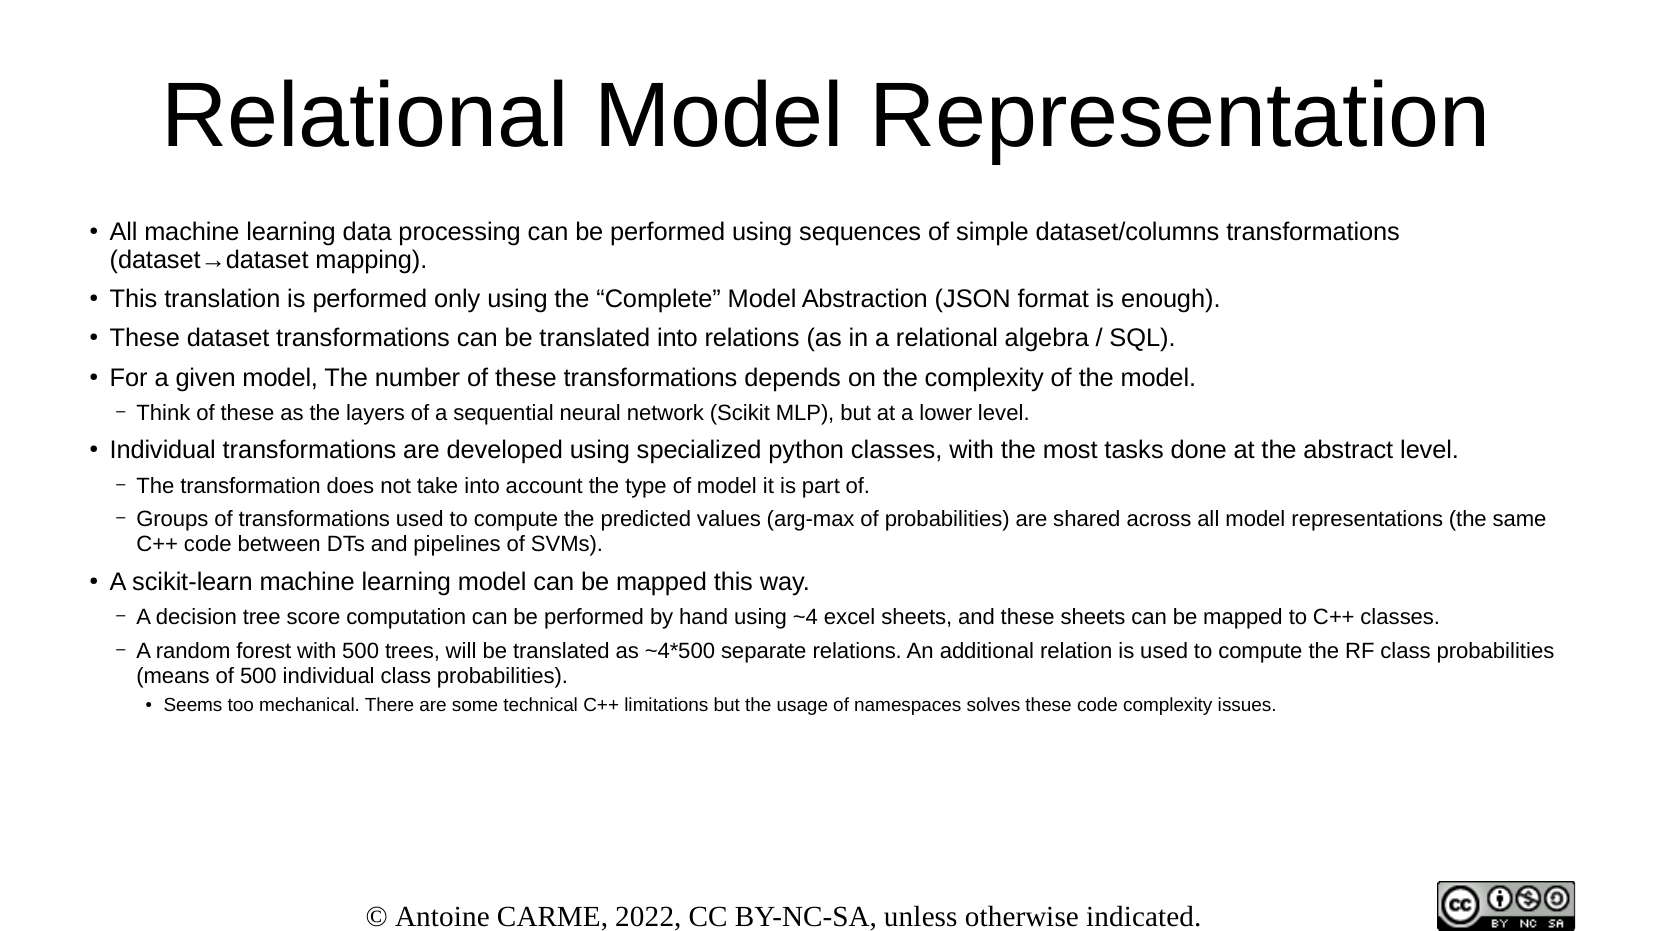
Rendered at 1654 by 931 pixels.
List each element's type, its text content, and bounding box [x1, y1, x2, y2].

picture [1437, 881, 1576, 931]
title Relational Model Representation [82, 37, 1571, 193]
list All machine learning data processing can be performed using sequences of simple dataset/columns transformations (dataset→dataset mapping). This translation is performed only using the “Complete” Model Abstraction (JSON format is enough). These dataset transformations can be translated into relations (as in a relational algebra / SQL). For a given model, The number of these transformations depends on the complexity of the model. Think of these as the layers of a sequential neural network (Scikit MLP), but at a lower level. Individual transformations are developed using specialized python classes, with the most tasks done at the abstract level. The transformation does not take into account the type of model it is part of. Groups of transformations used to compute the predicted values (arg-max of probabilities) are shared across all model representations (the same C++ code between DTs and pipelines of SVMs). A scikit-learn machine learning model can be mapped this way. A decision tree score computation can be performed by hand using ~4 excel sheets, and these sheets can be mapped to C++ classes. A random forest with 500 trees, will be translated as ~4*500 separate relations. An additional relation is used to compute the RF class probabilities (means of 500 individual class probabilities). Seems too mechanical. There are some technical C++ limitations but the usage of namespaces solves these code complexity issues. [82, 217, 1571, 758]
